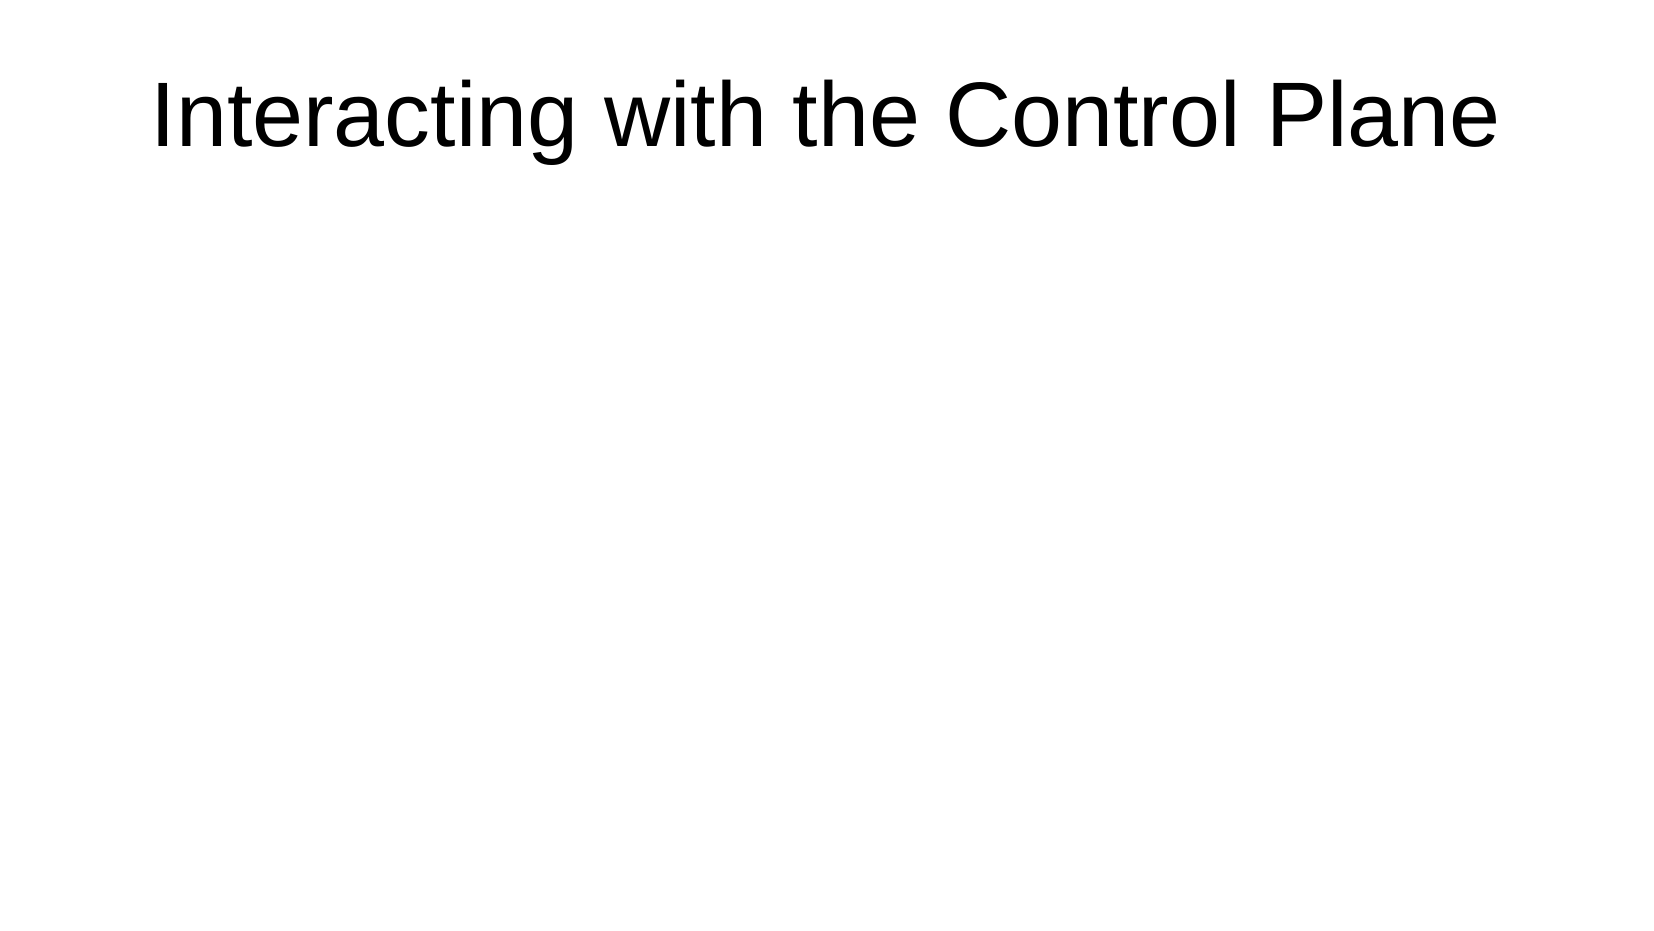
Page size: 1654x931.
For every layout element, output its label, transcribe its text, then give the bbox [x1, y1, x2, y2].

title Interacting with the Control Plane [82, 37, 1571, 193]
